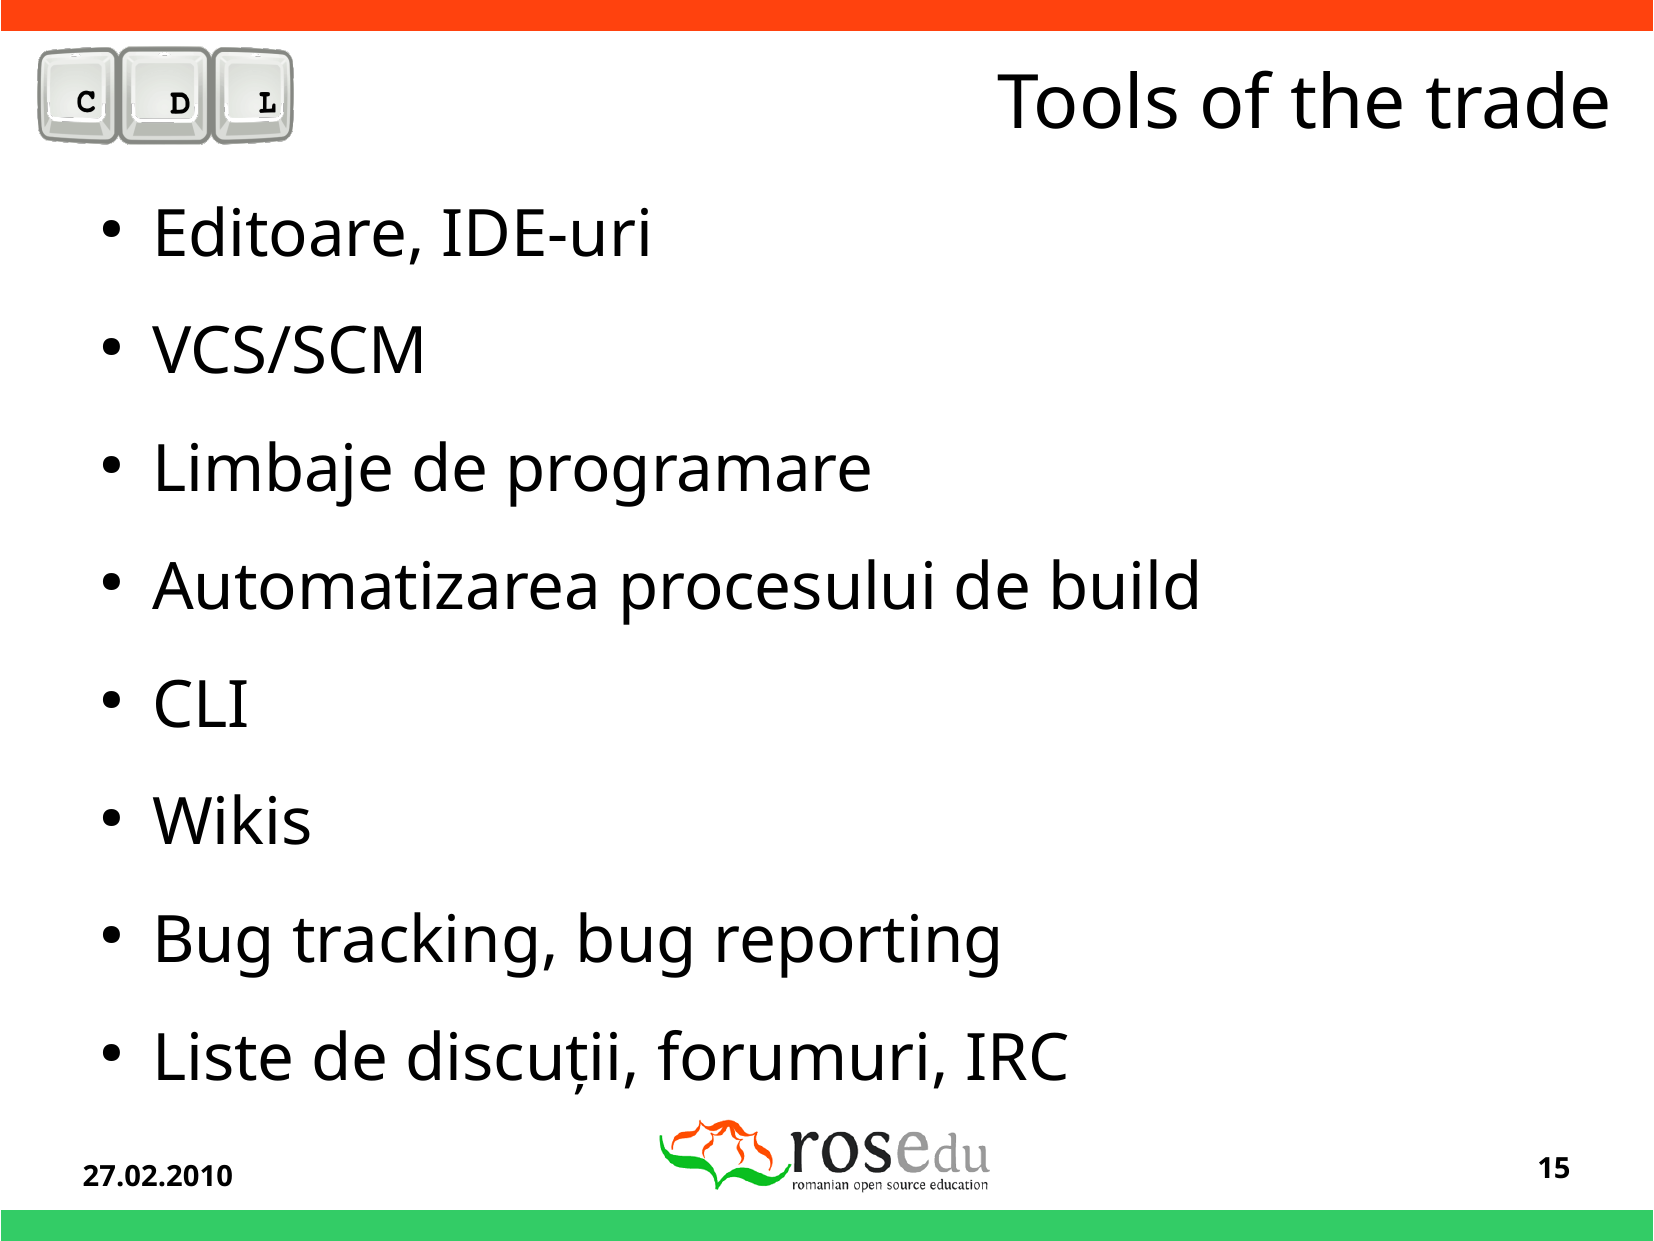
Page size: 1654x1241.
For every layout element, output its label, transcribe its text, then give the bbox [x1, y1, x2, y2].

list Editoare, IDE-uri VCS/SCM Limbaje de programare Automatizarea procesului de build CLI Wikis Bug tracking, bug reporting Liste de discuții, forumuri, IRC [82, 182, 1571, 1104]
picture [37, 46, 294, 145]
title Tools of the trade [300, 52, 1613, 146]
picture [656, 1104, 1005, 1209]
